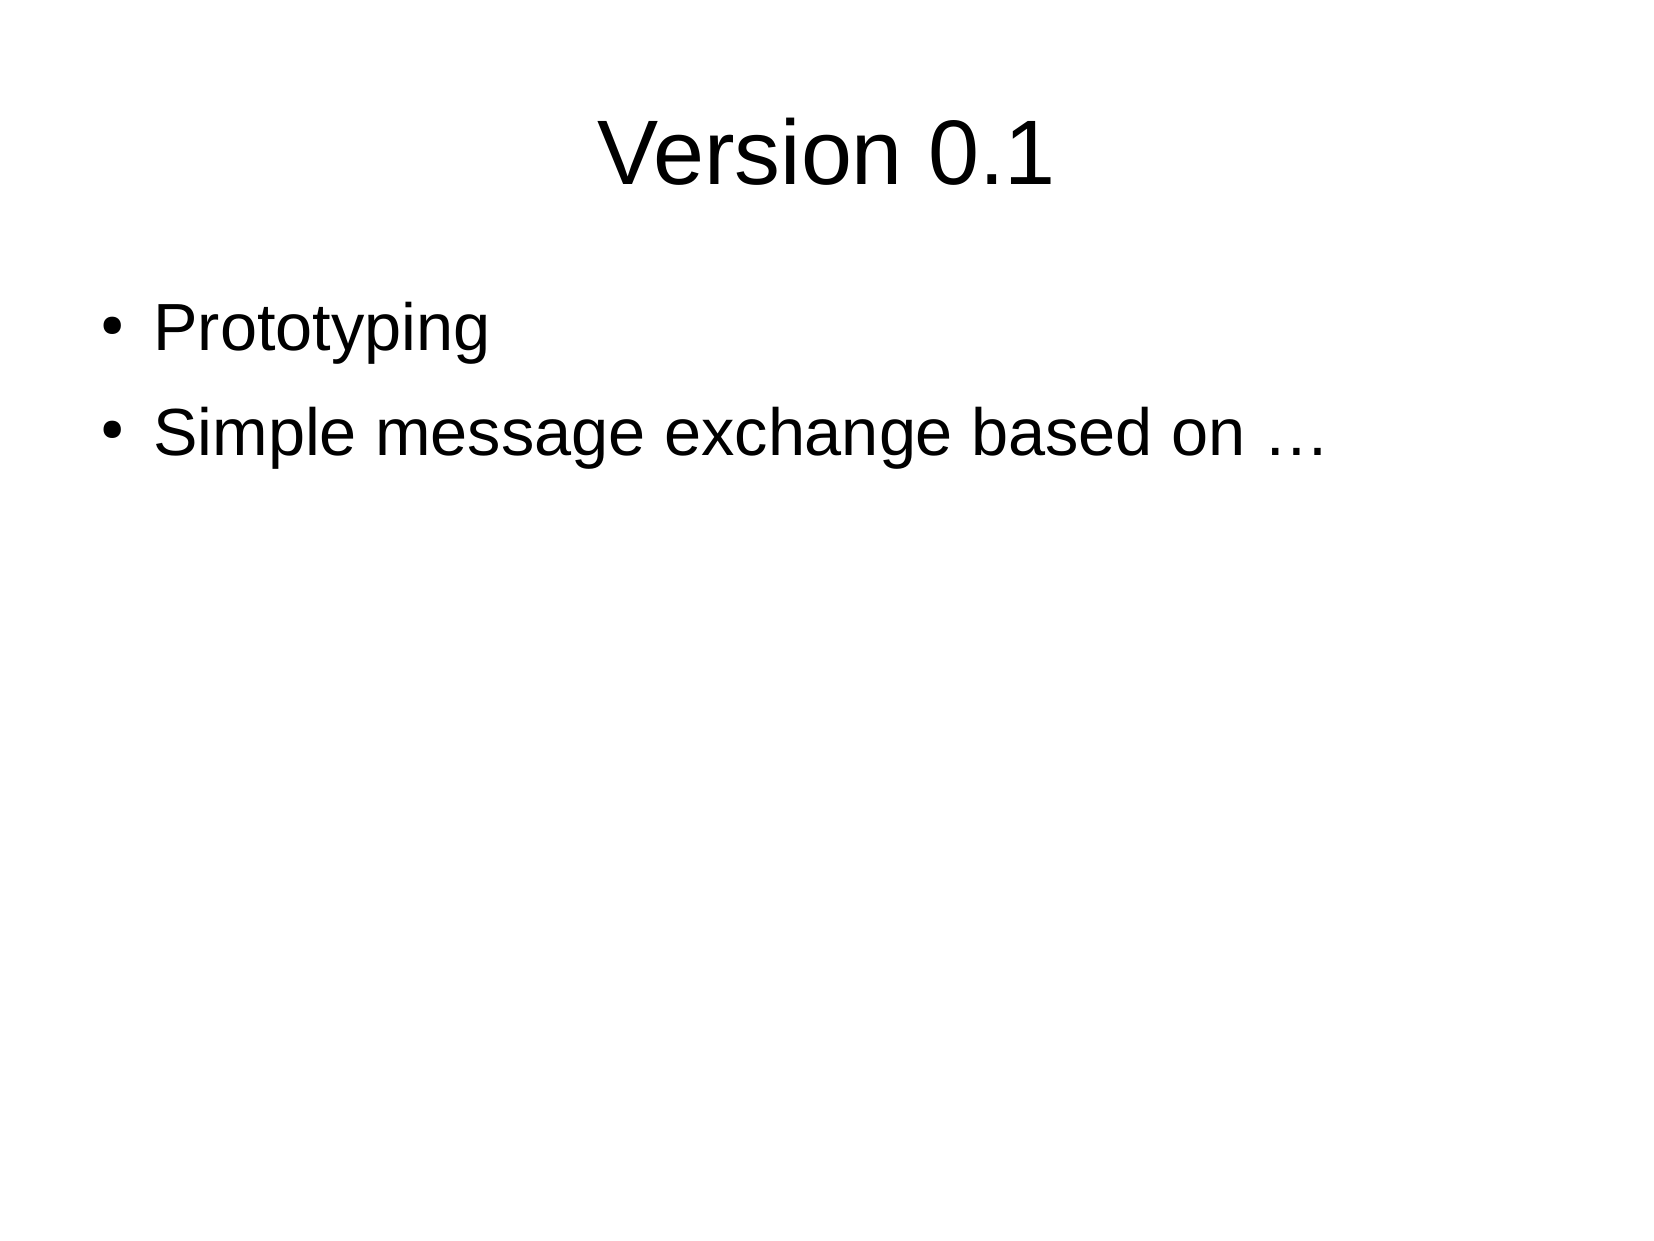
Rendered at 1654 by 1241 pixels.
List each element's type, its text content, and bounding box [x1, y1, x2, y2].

title Version 0.1 [82, 49, 1571, 257]
list Prototyping Simple message exchange based on … [82, 290, 1571, 1010]
